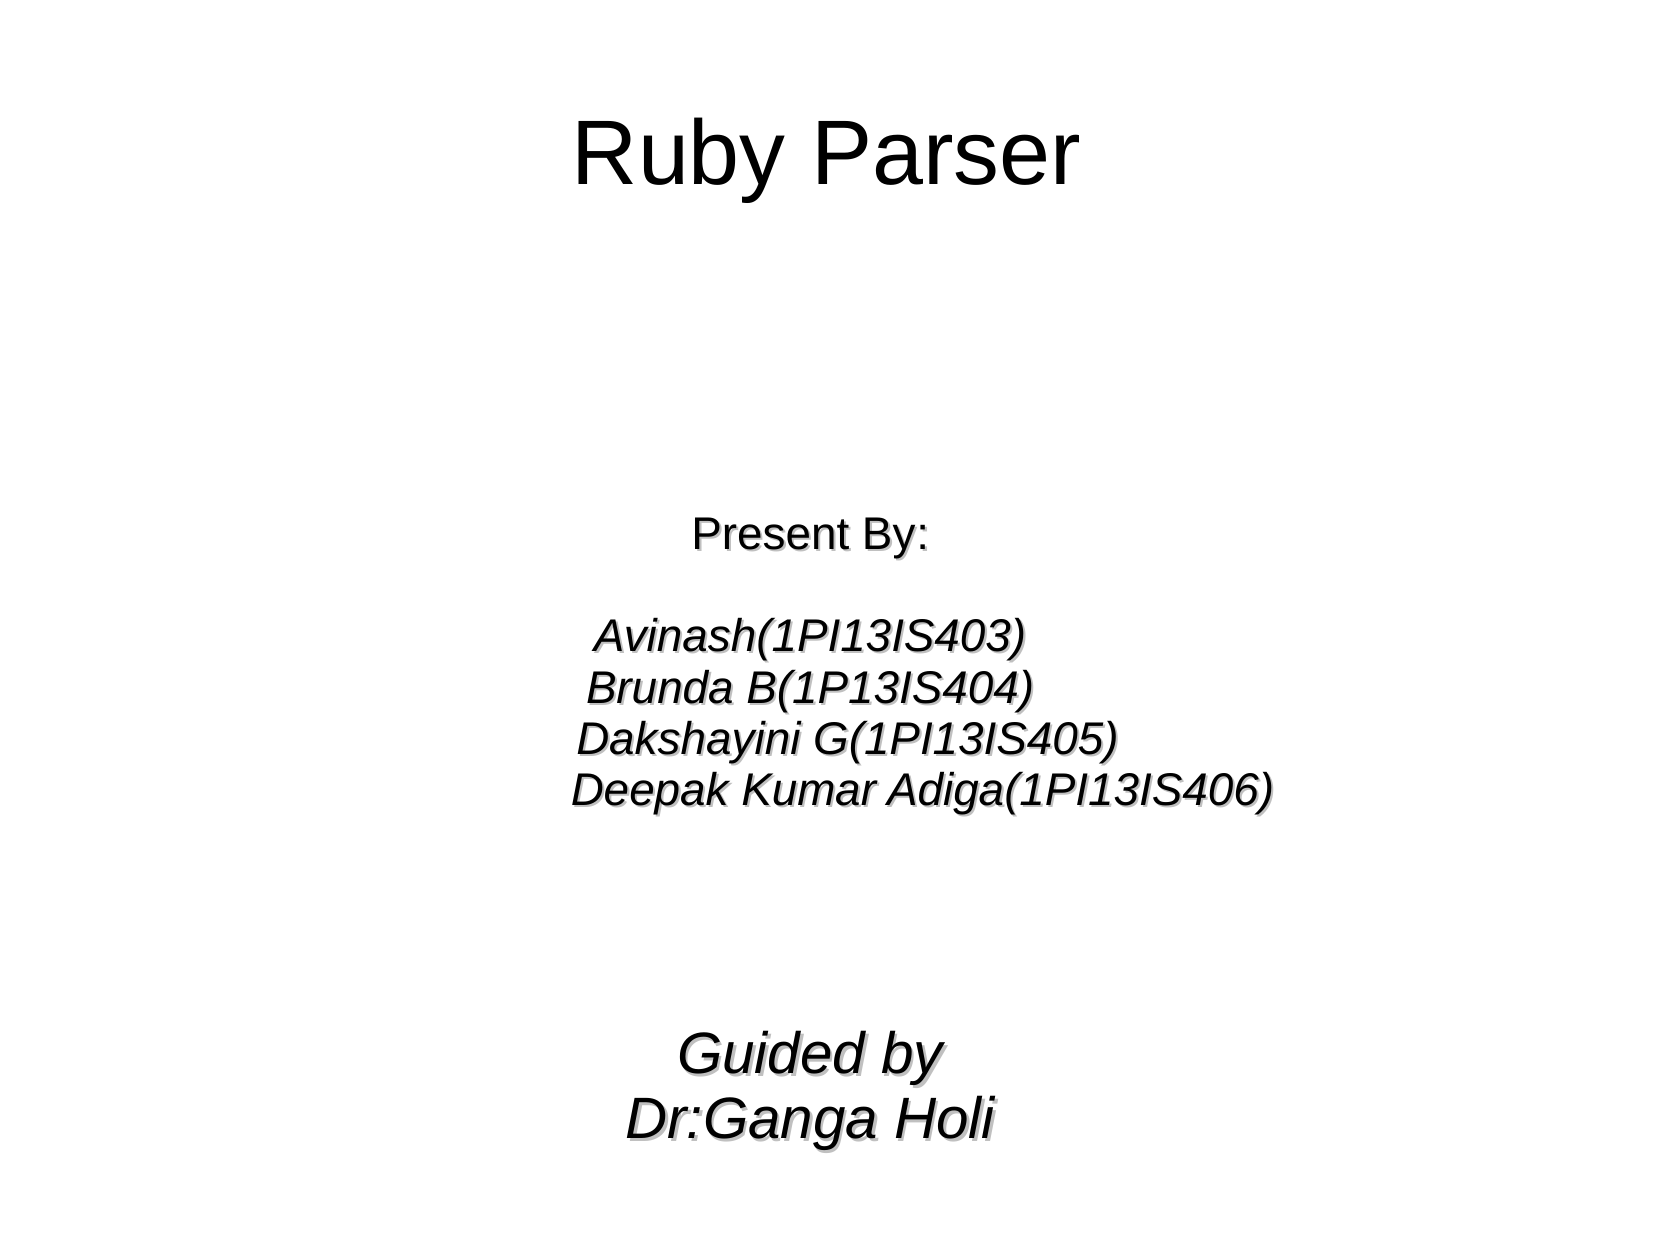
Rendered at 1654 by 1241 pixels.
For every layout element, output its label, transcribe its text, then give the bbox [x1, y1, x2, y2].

subtitle Present By : Avinash(1PI13IS403) Brunda B(1P13IS404) Dakshayini G(1PI13IS405) Deepak Kumar Adiga(1PI13IS406) Guided by Dr:Ganga Holi [82, 97, 1538, 1203]
title Ruby Parser [82, 0, 1571, 308]
